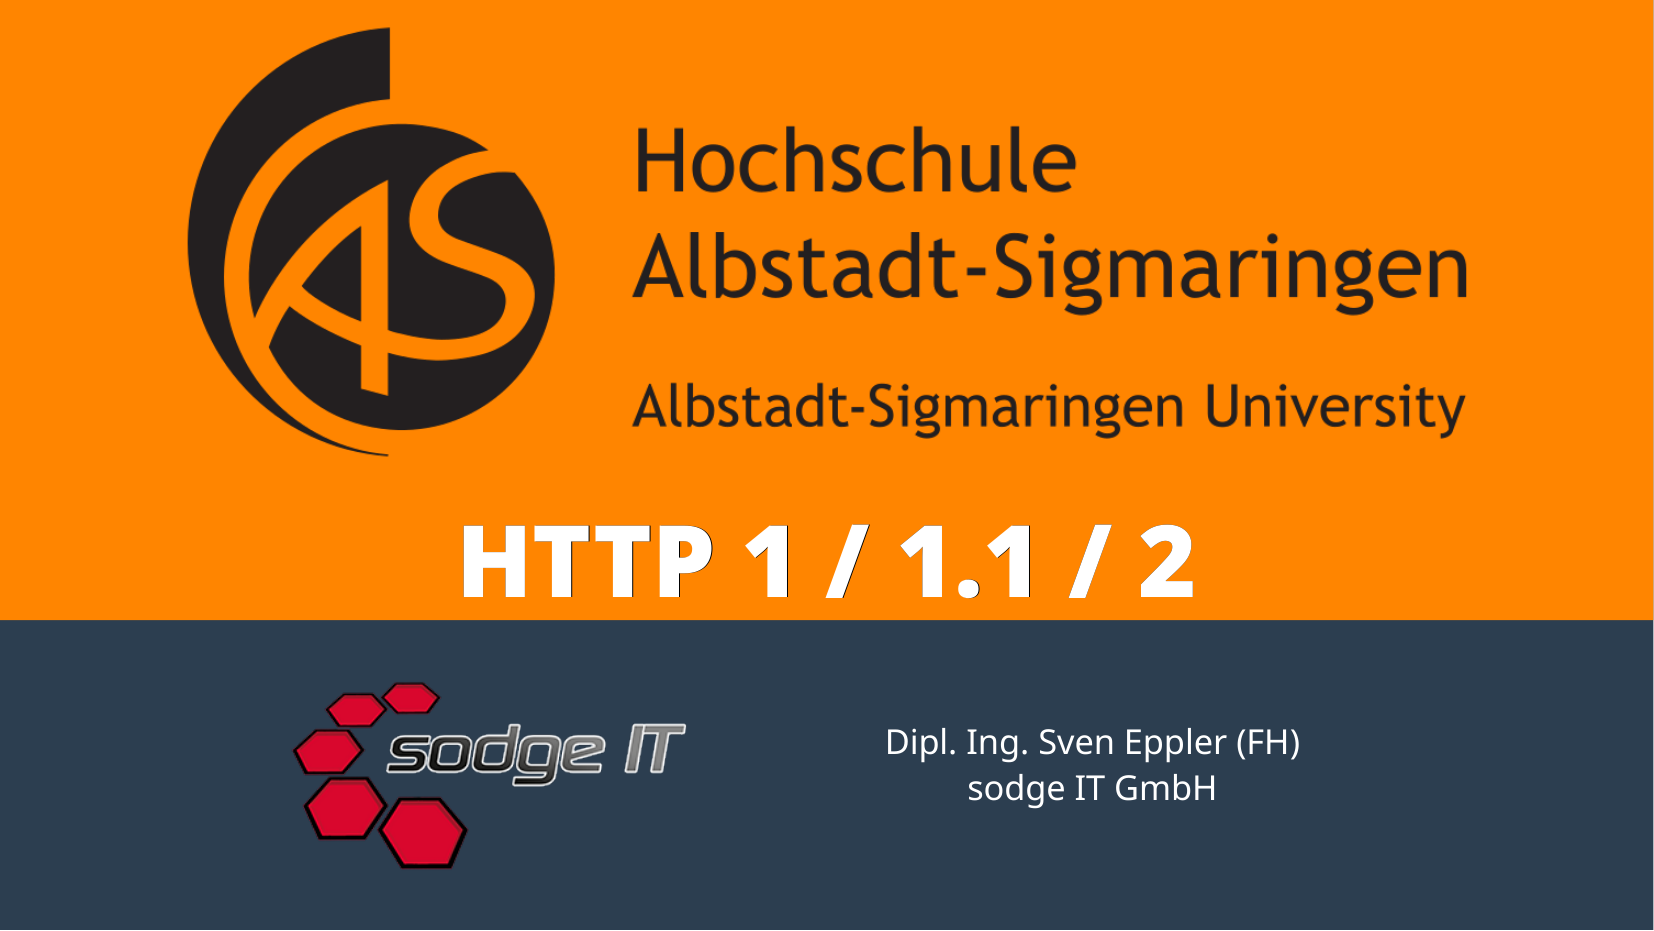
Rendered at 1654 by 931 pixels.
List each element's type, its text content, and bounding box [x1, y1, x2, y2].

title HTTP 1 / 1.1 / 2 [59, 436, 1595, 612]
picture [168, 11, 1486, 473]
picture [271, 677, 697, 875]
subtitle Dipl. Ing. Sven Eppler (FH) sodge IT GmbH [590, 642, 1595, 886]
